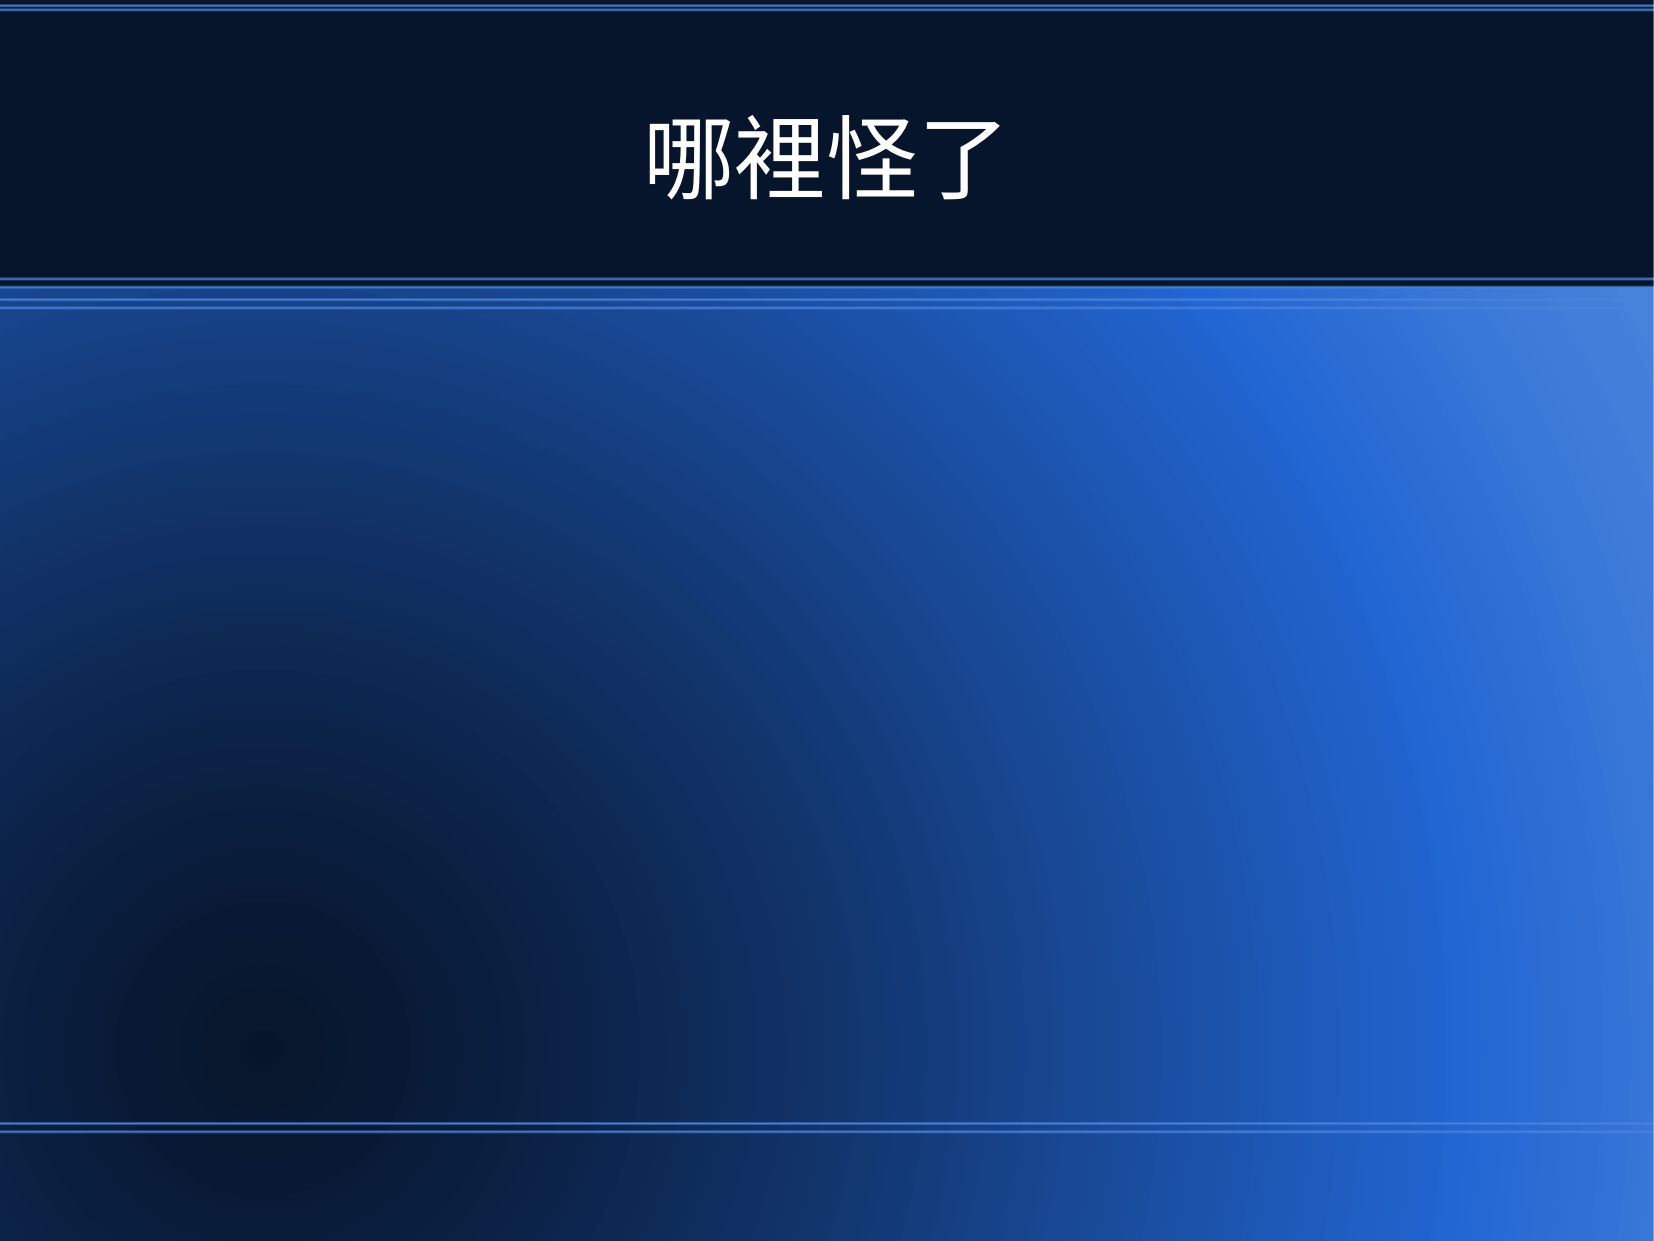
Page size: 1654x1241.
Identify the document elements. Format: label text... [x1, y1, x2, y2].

picture [0, 0, 1654, 1241]
title 哪裡怪了 [82, 49, 1571, 257]
